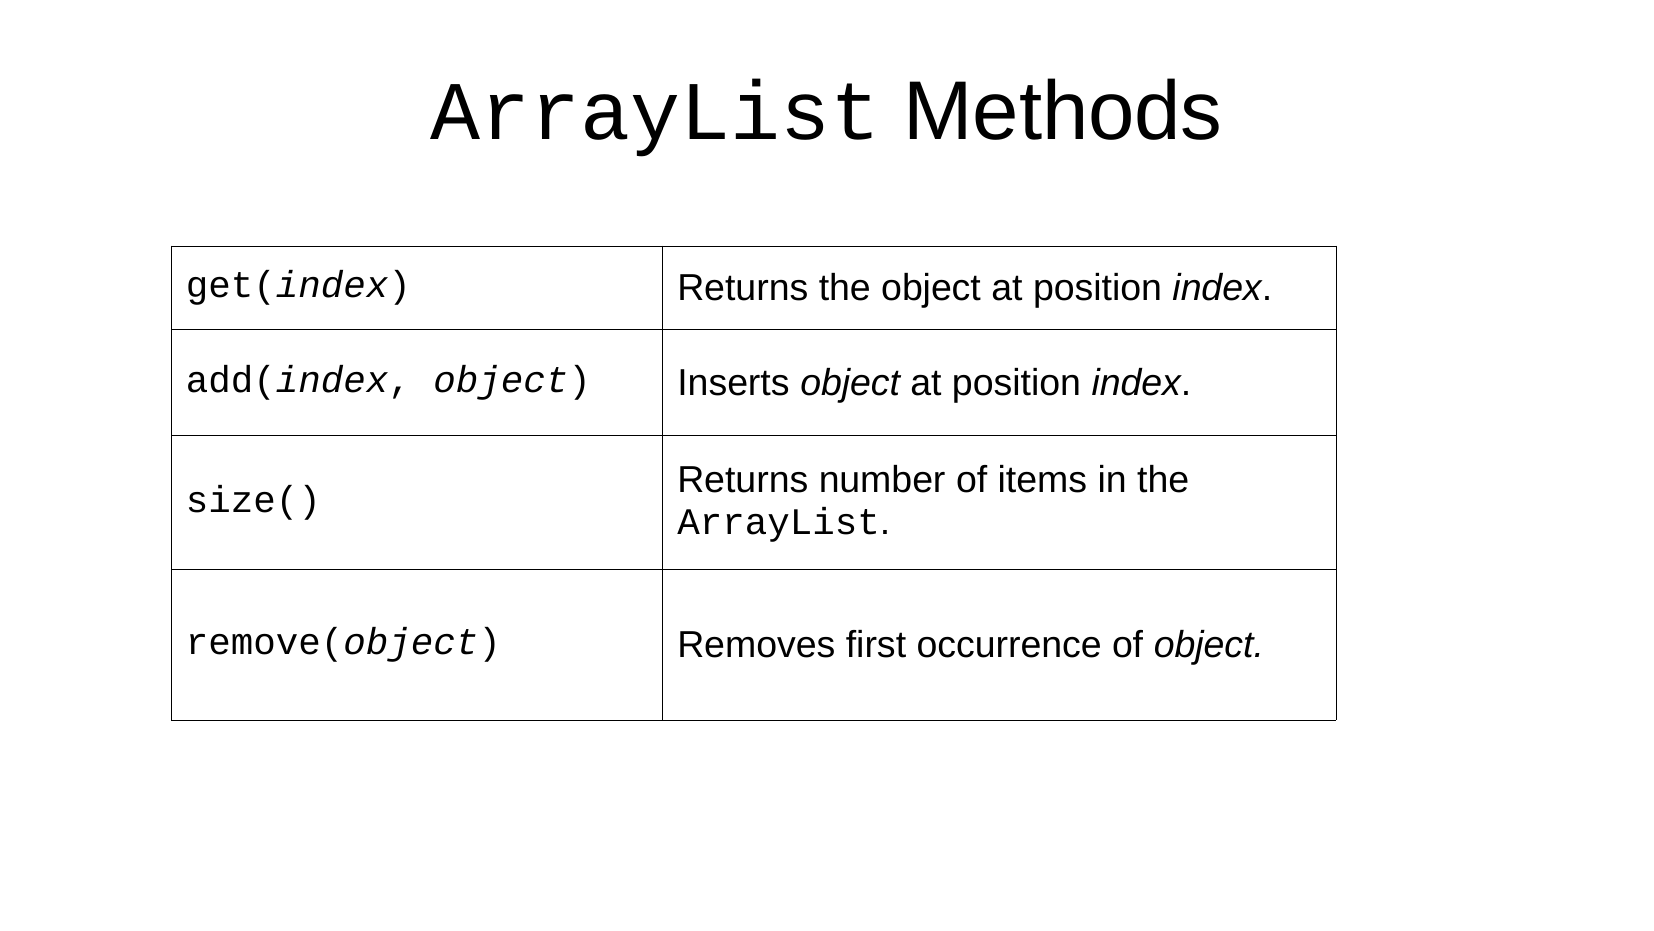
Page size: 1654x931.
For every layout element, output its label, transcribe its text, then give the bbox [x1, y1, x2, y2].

title ArrayList Methods [82, 37, 1571, 193]
table_cell Returns number of items in the ArrayList. [663, 436, 1336, 569]
table_cell remove(object) [172, 570, 662, 720]
table_cell size() [172, 436, 662, 569]
table_cell Removes first occurrence of object. [663, 570, 1336, 720]
table_cell Inserts object at position index. [663, 330, 1336, 435]
table_header get(index) [172, 247, 662, 329]
table_header Returns the object at position index. [663, 247, 1336, 329]
table_cell add(index, object) [172, 330, 662, 435]
